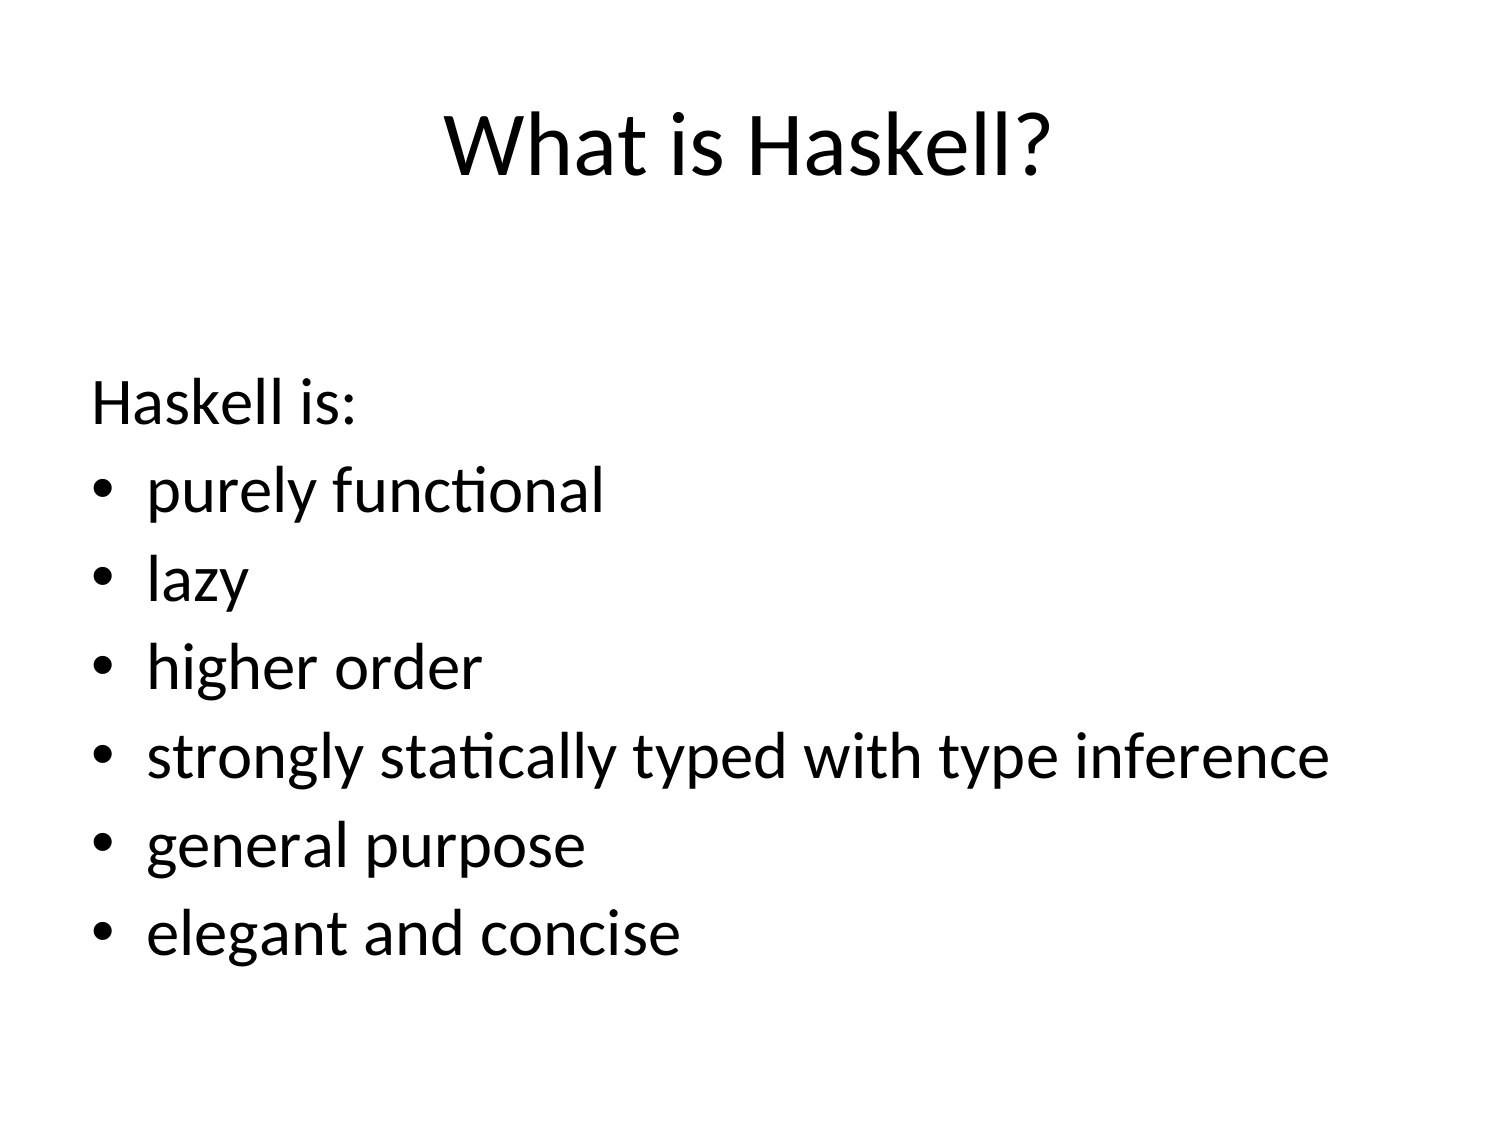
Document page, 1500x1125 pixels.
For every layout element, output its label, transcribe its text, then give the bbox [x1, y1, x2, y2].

text_box Haskell is: purely functional lazy higher order strongly statically typed with type inference general purpose elegant and concise [75, 262, 1426, 1064]
text_box What is Haskell? [75, 45, 1426, 233]
